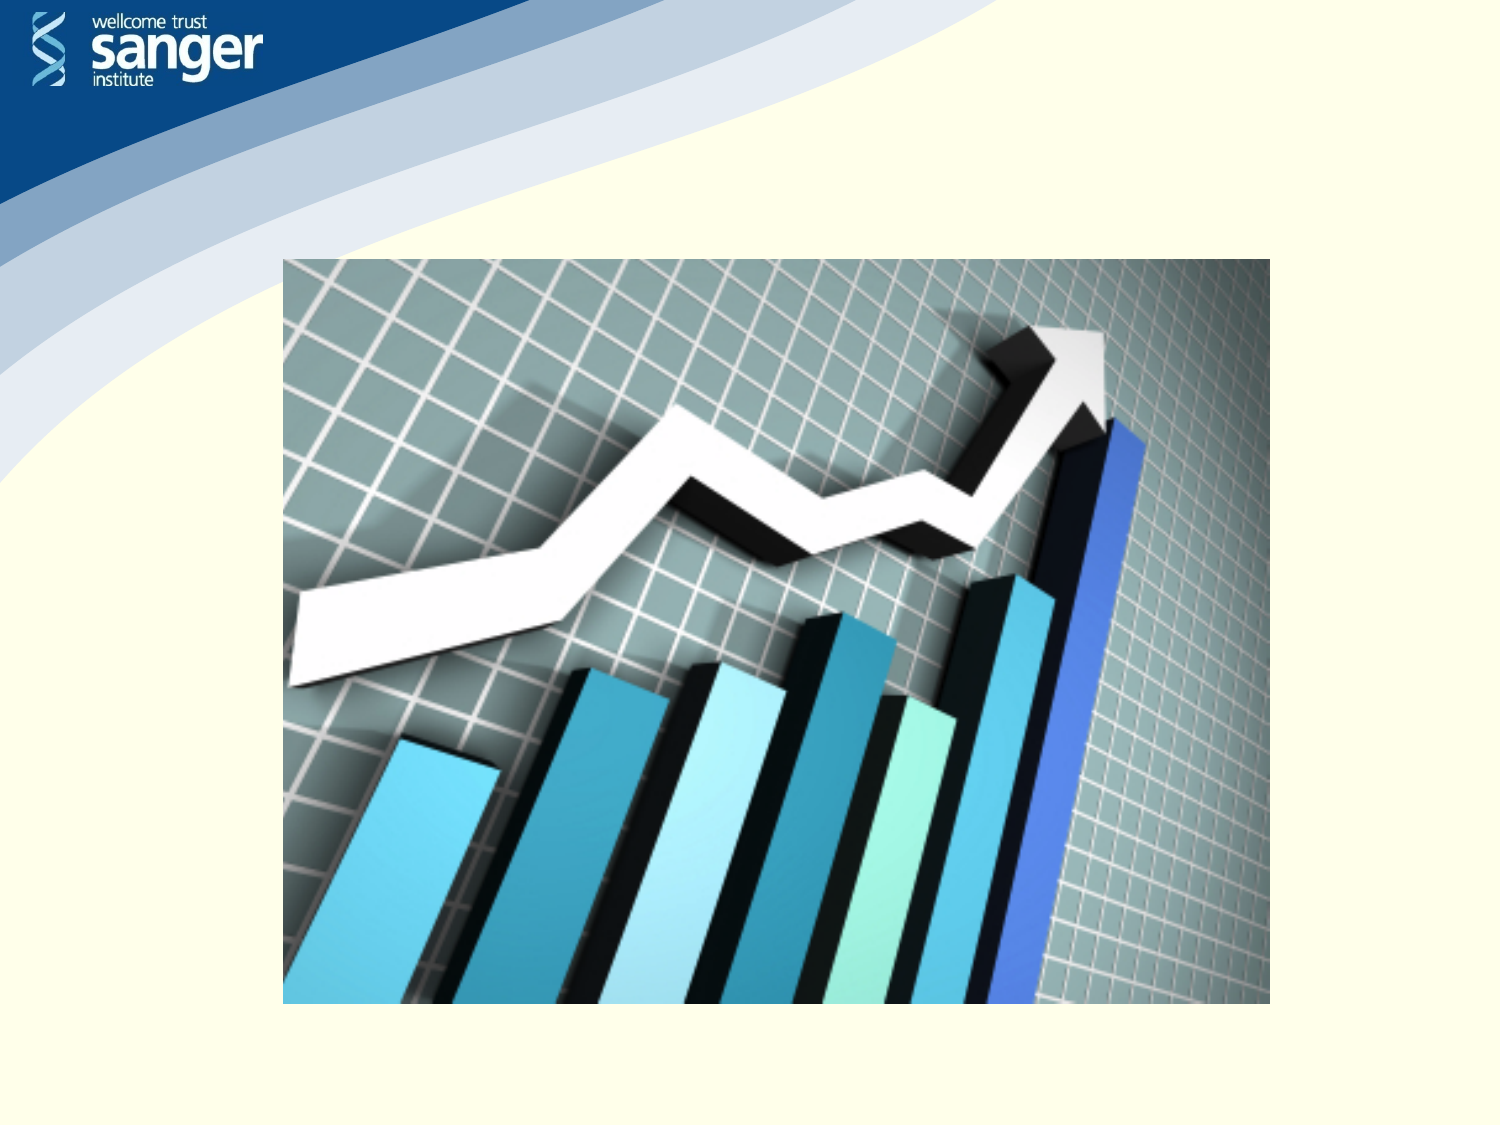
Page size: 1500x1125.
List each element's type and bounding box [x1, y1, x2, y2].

picture [283, 259, 1270, 1004]
picture [12, 12, 263, 86]
